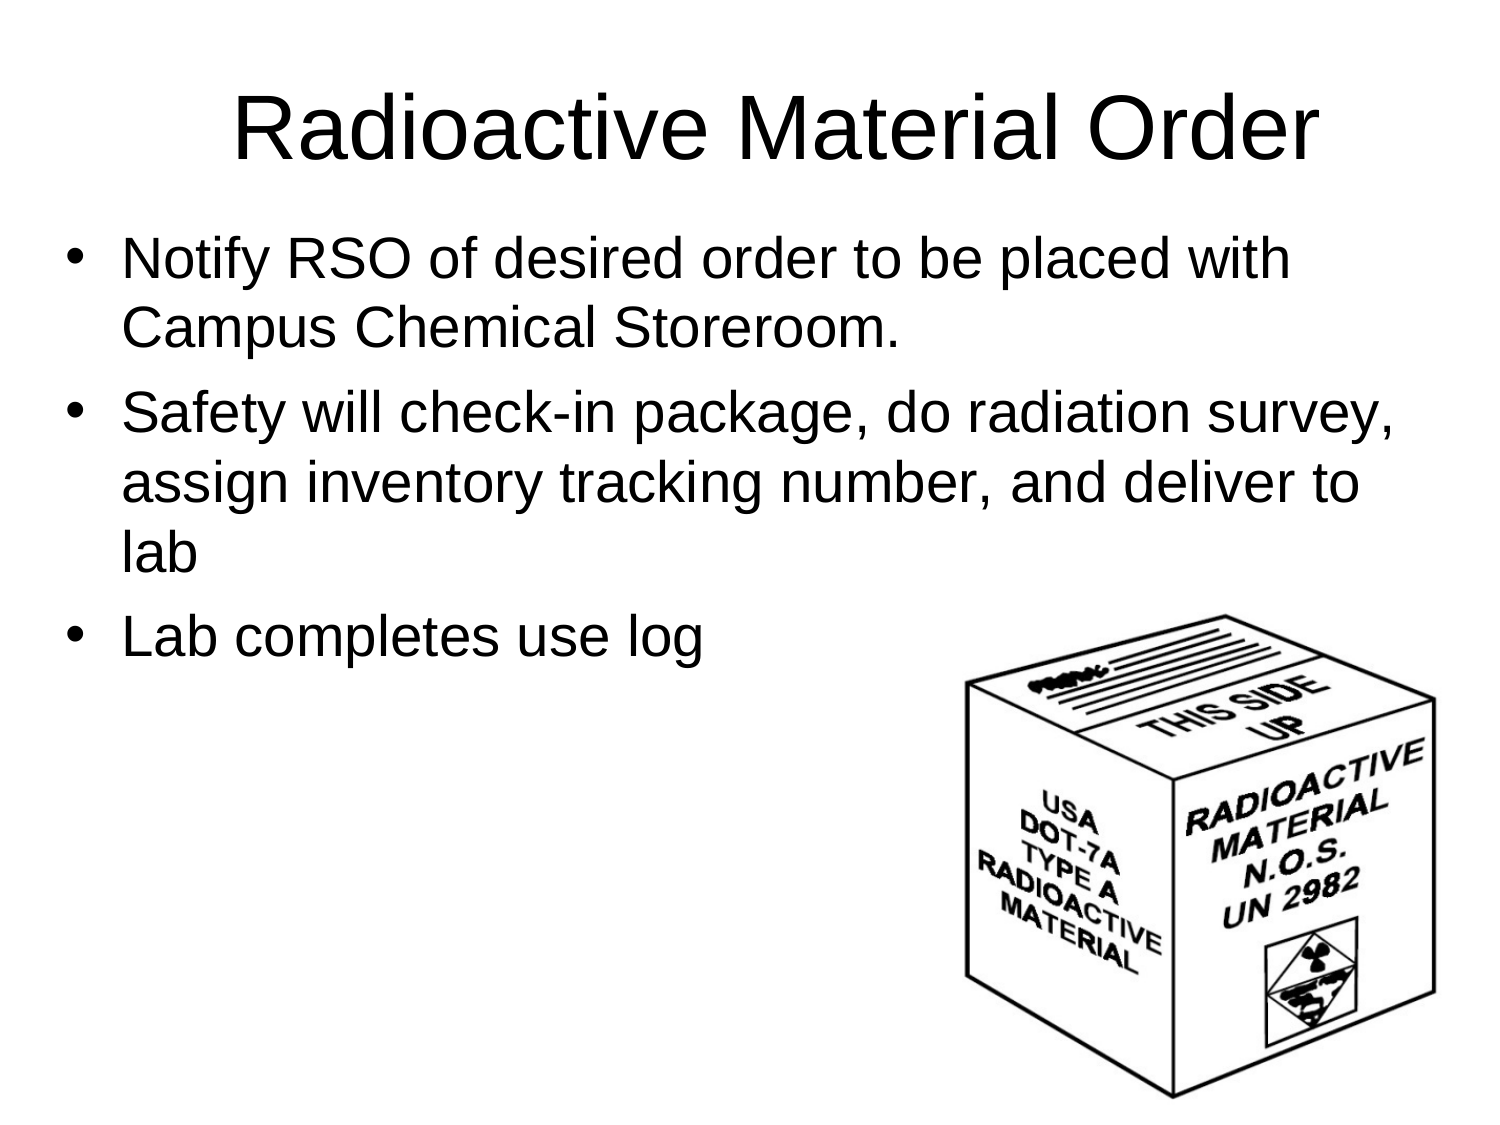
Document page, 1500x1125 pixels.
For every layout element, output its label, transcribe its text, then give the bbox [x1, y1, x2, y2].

list Notify RSO of desired order to be placed with Campus Chemical Storeroom. Safety will check-in package, do radiation survey, assign inventory tracking number, and deliver to lab Lab completes use log [50, 212, 1450, 1088]
title Radioactive Material Order [75, 45, 1338, 201]
picture [954, 604, 1455, 1105]
